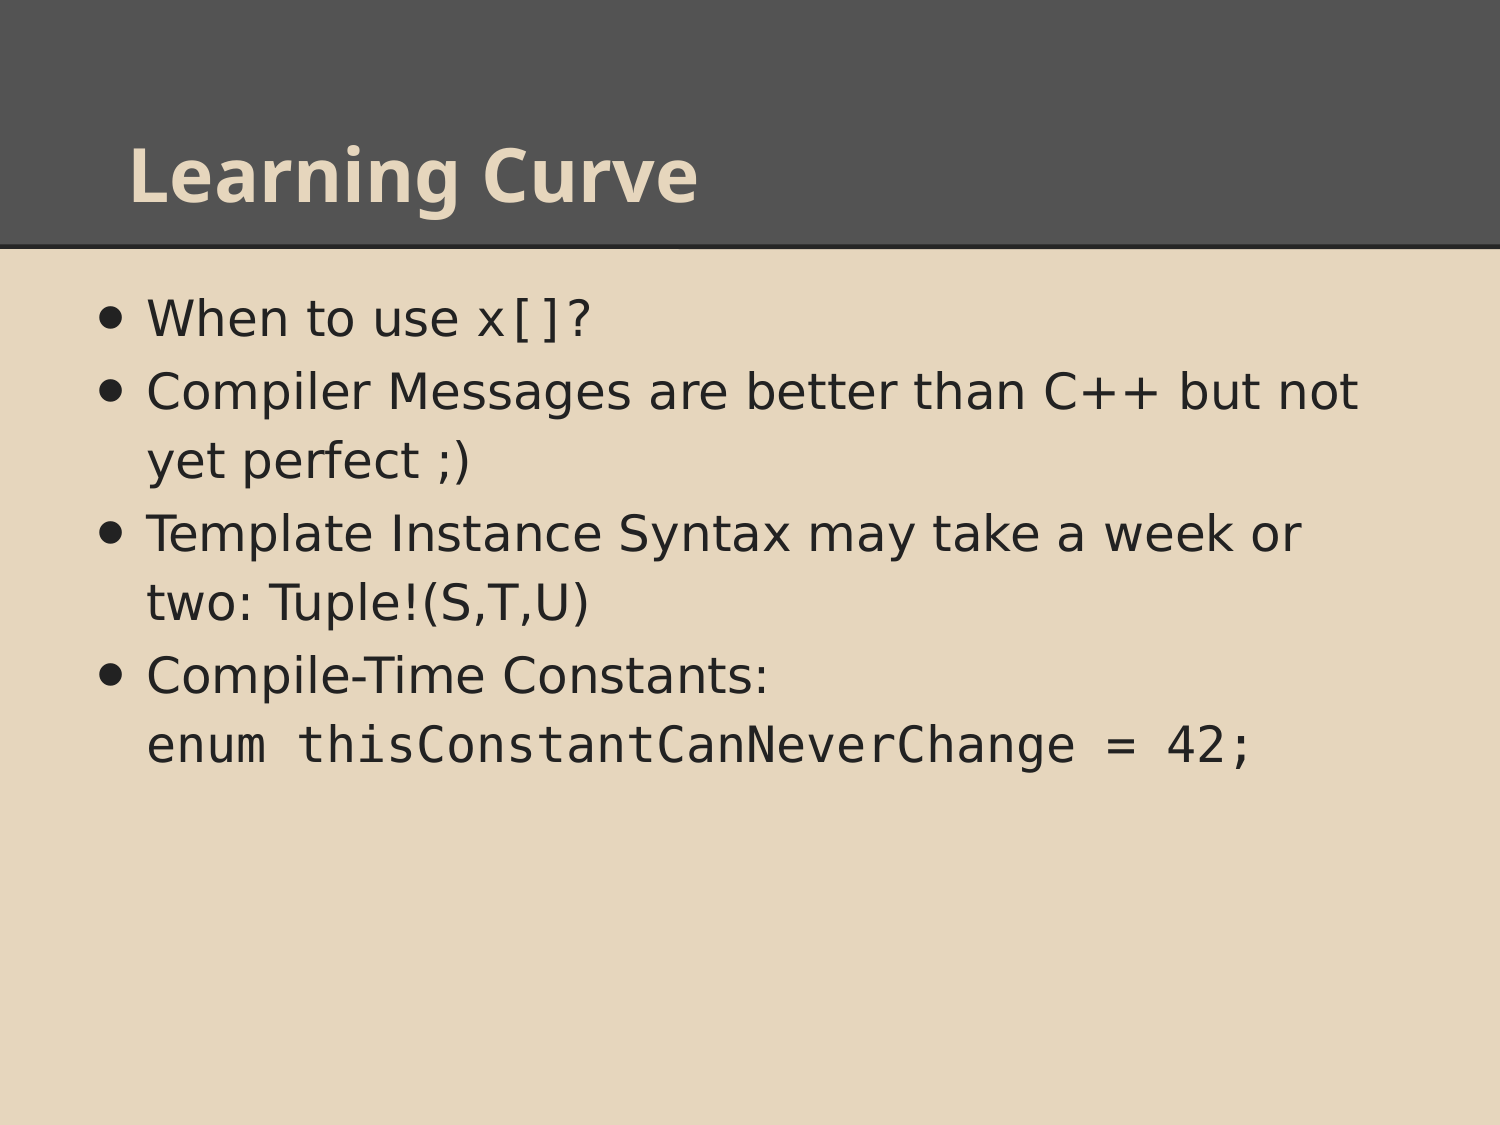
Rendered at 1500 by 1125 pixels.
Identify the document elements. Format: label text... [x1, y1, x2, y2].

title Learning Curve [75, 45, 1425, 233]
list When to use x[]? Compiler Messages are better than C++ but not yet perfect ;) Template Instance Syntax may take a week or two: Tuple!(S,T,U) Compile-Time Constants: enum thisConstantCanNeverChange = 42; [75, 262, 1425, 1078]
